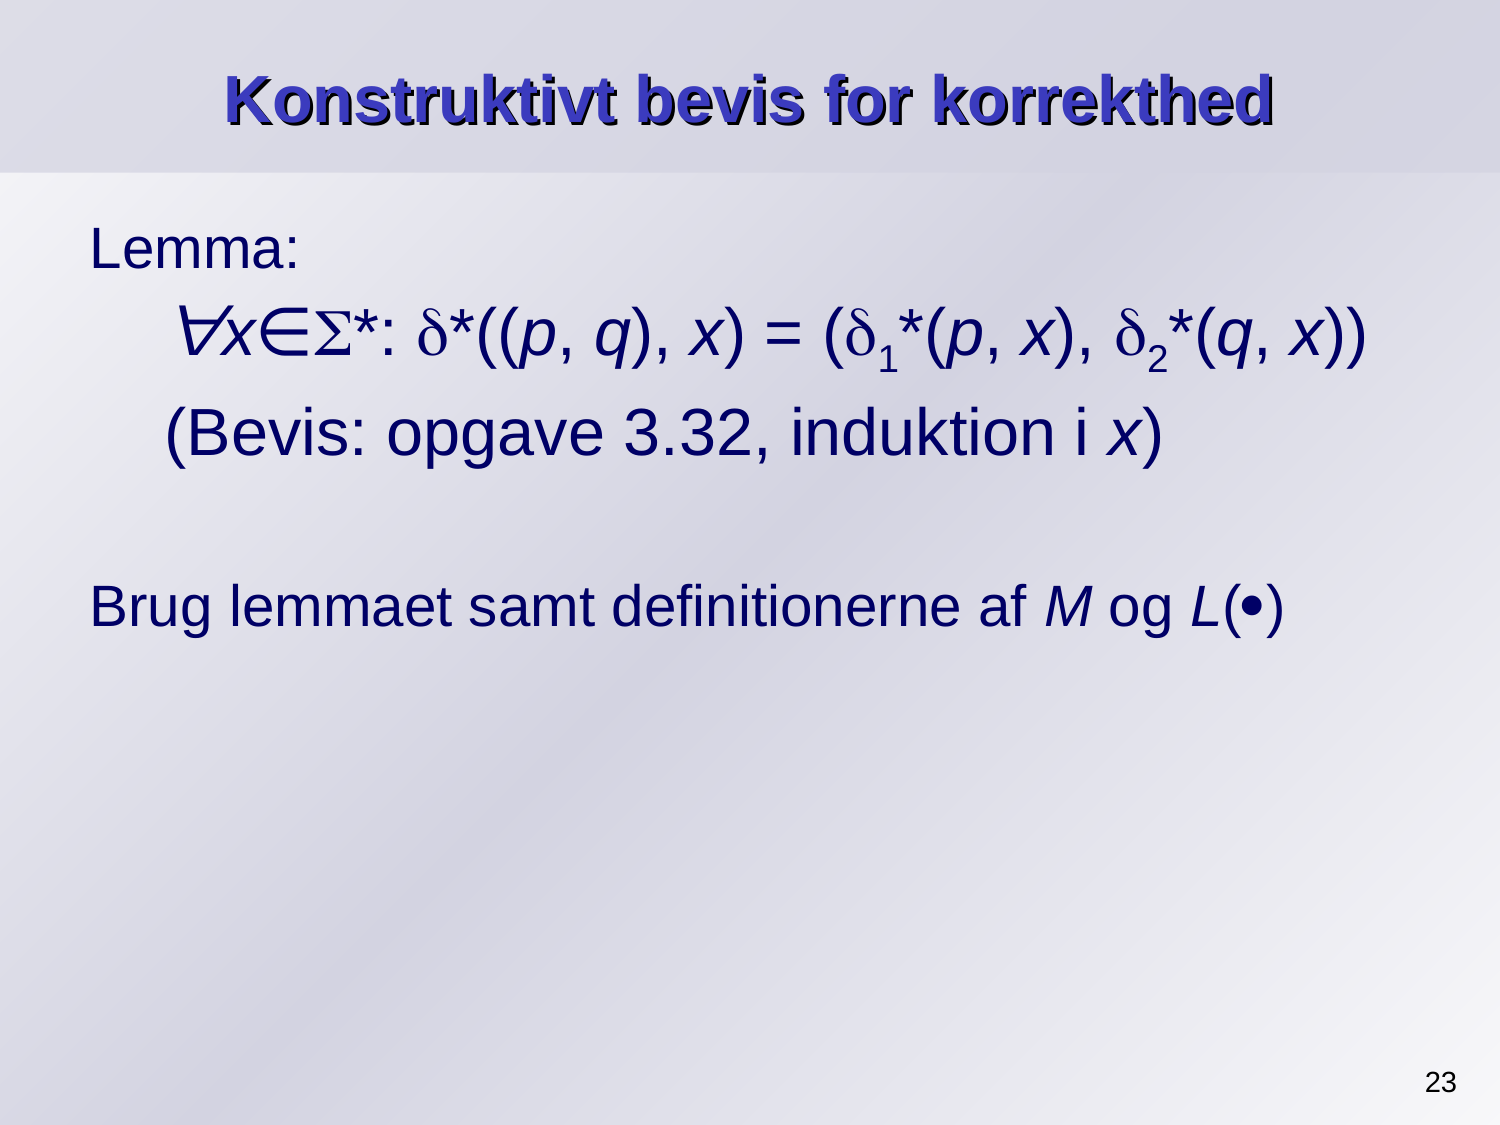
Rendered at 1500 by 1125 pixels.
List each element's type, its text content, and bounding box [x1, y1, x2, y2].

title Konstruktivt bevis for korrekthed [75, 24, 1426, 173]
list Lemma: ∀x∈Σ*: δ*((p, q), x) = (δ1*(p, x), δ2*(q, x)) (Bevis: opgave 3.32, induktion i x) Brug lemmaet samt definitionerne af M og L(·) [74, 208, 1459, 1048]
